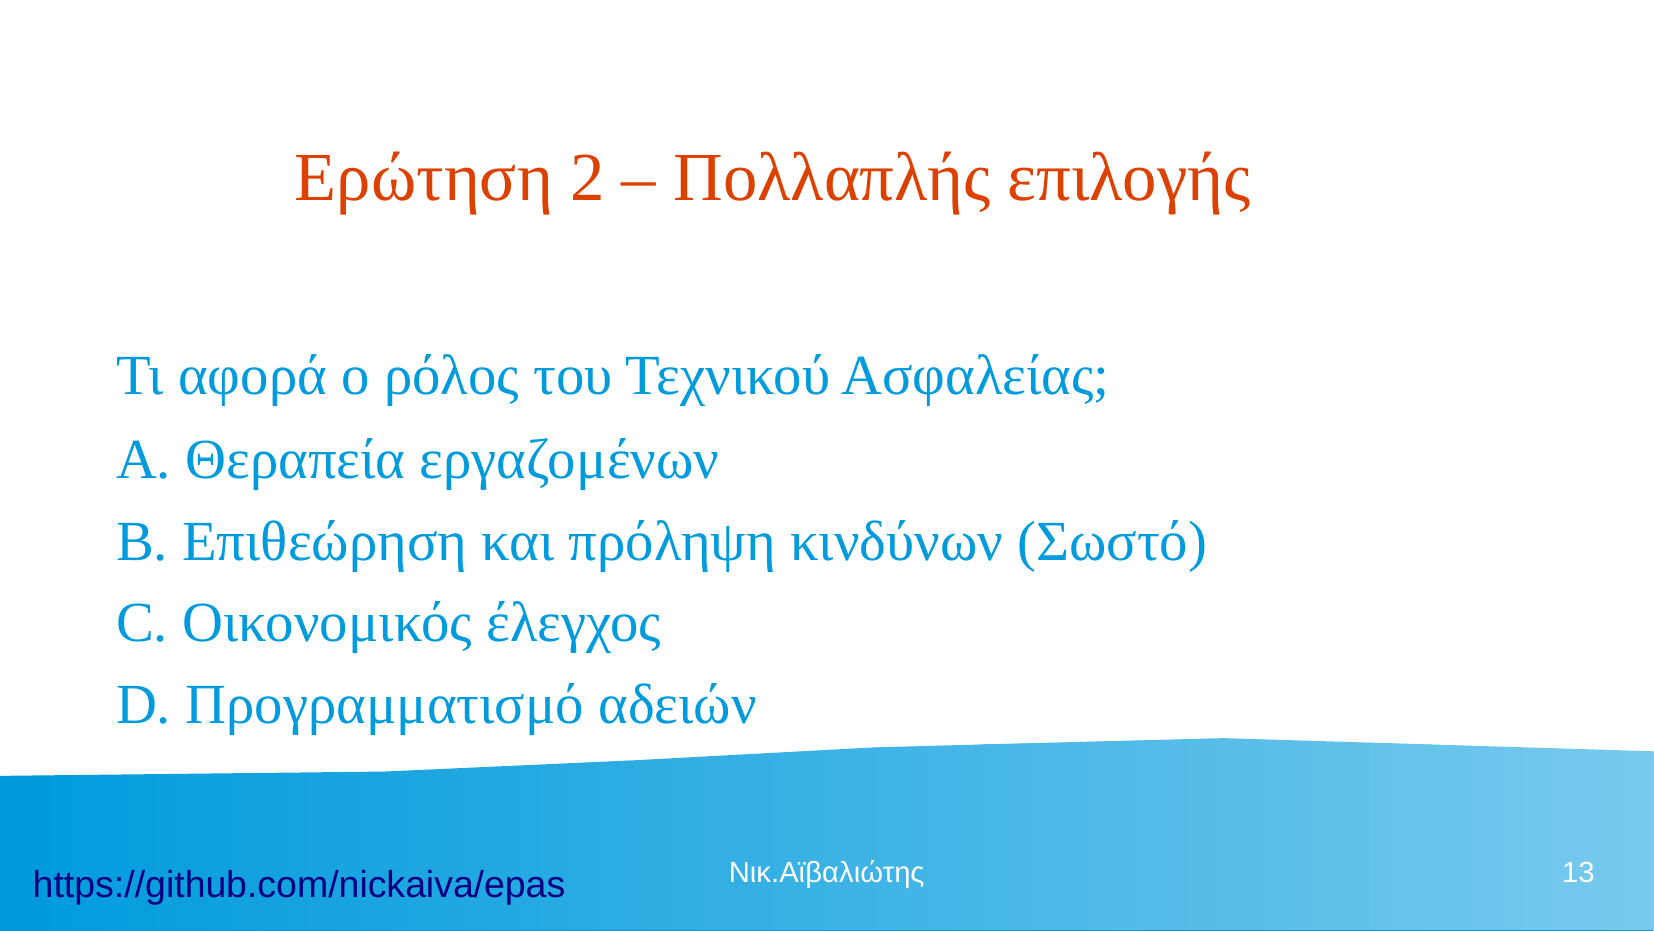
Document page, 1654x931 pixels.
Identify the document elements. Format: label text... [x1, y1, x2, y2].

title Ερώτηση 2 – Πολλαπλής επιλογής [0, 88, 1477, 266]
list Τι αφορά ο ρόλος του Τεχνικού Ασφαλείας; A. Θεραπεία εργαζομένων B. Επιθεώρηση και πρόληψη κινδύνων (Σωστό) C. Οικονομικός έλεγχος D. Προγραμματισμό αδειών [59, 265, 1595, 739]
